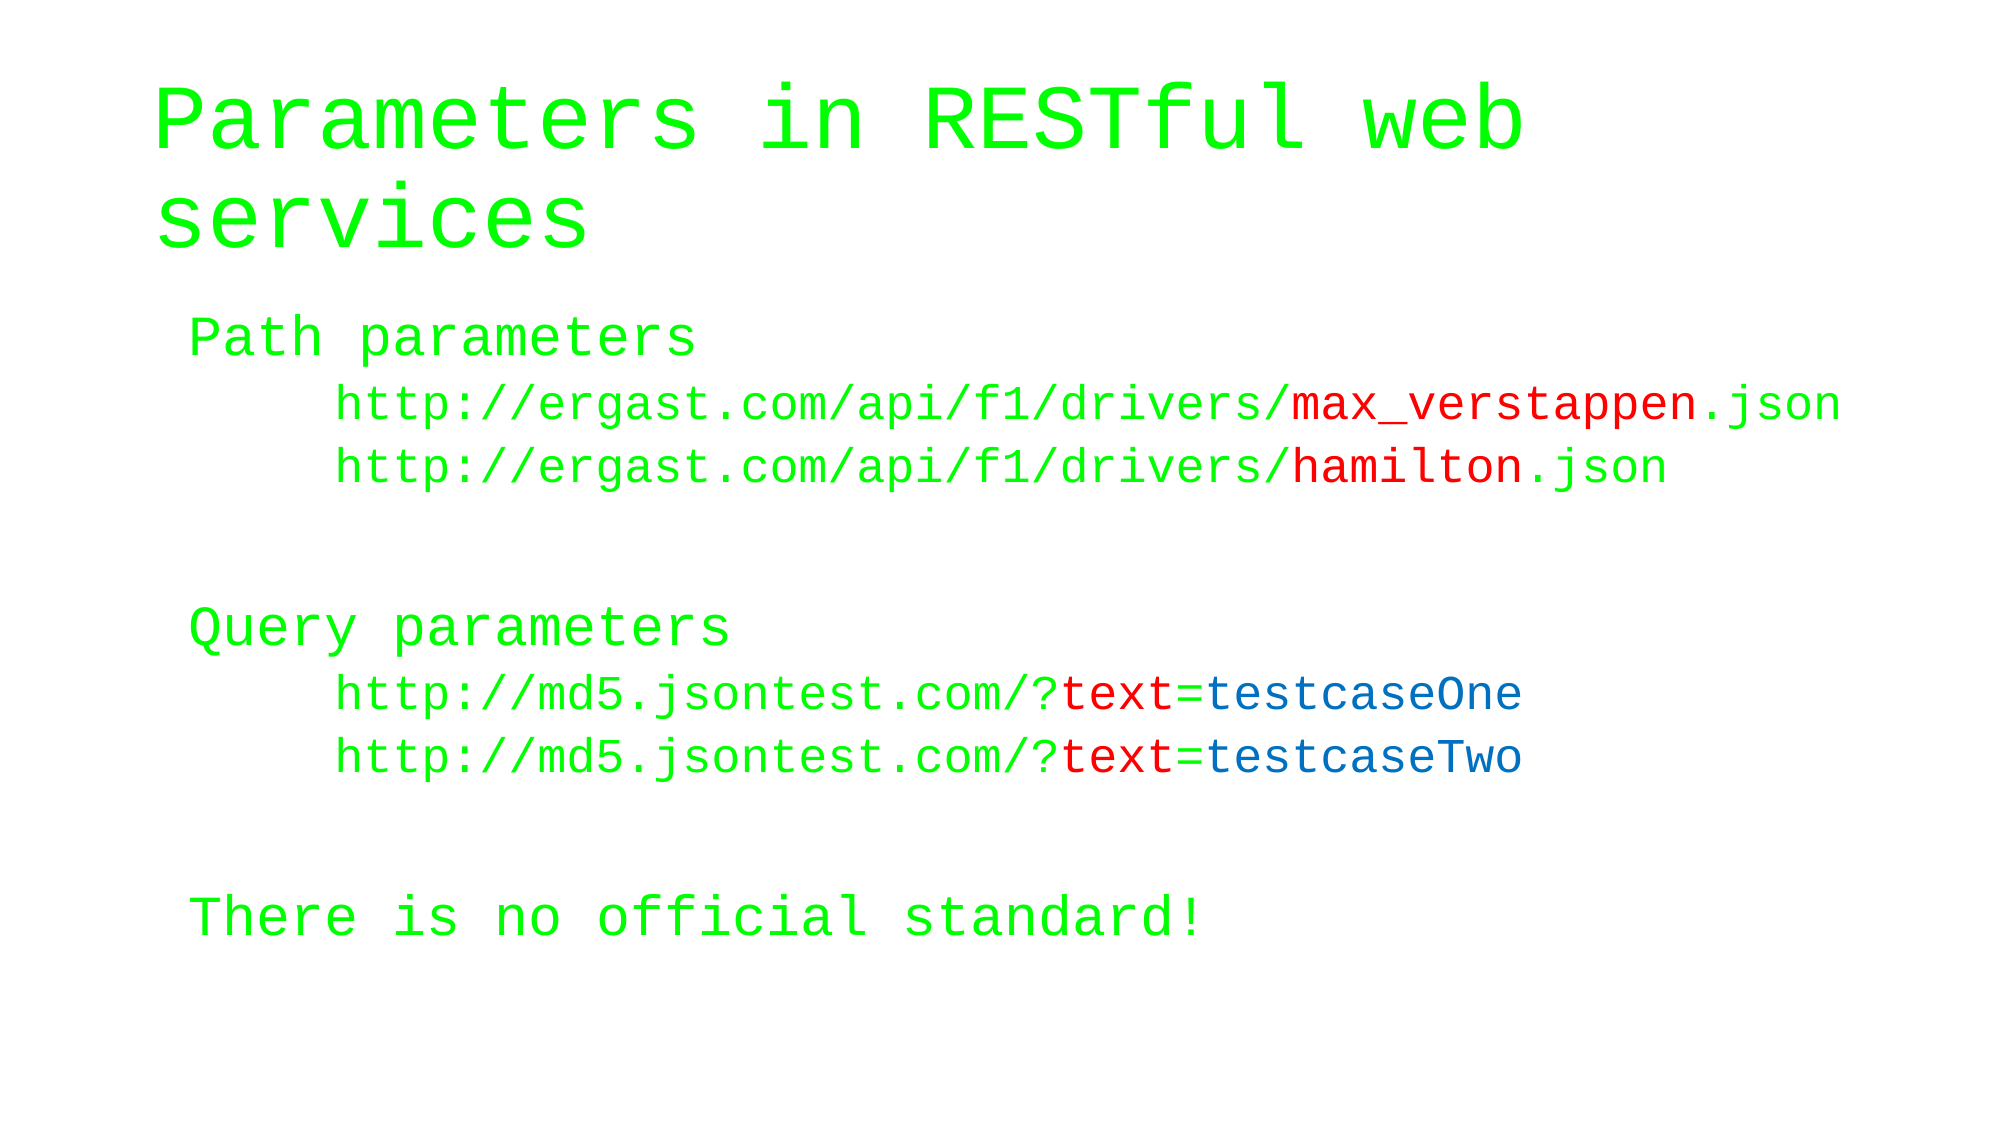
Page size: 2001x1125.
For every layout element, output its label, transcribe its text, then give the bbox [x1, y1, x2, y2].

title Parameters in RESTful web services [137, 59, 1863, 278]
list Path parameters http://ergast.com/api/f1/drivers/max_verstappen.json http://ergast.com/api/f1/drivers/hamilton.json Query parameters http://md5.jsontest.com/?text=testcaseOne http://md5.jsontest.com/?text=testcaseTwo There is no official standard! [137, 299, 1863, 1014]
